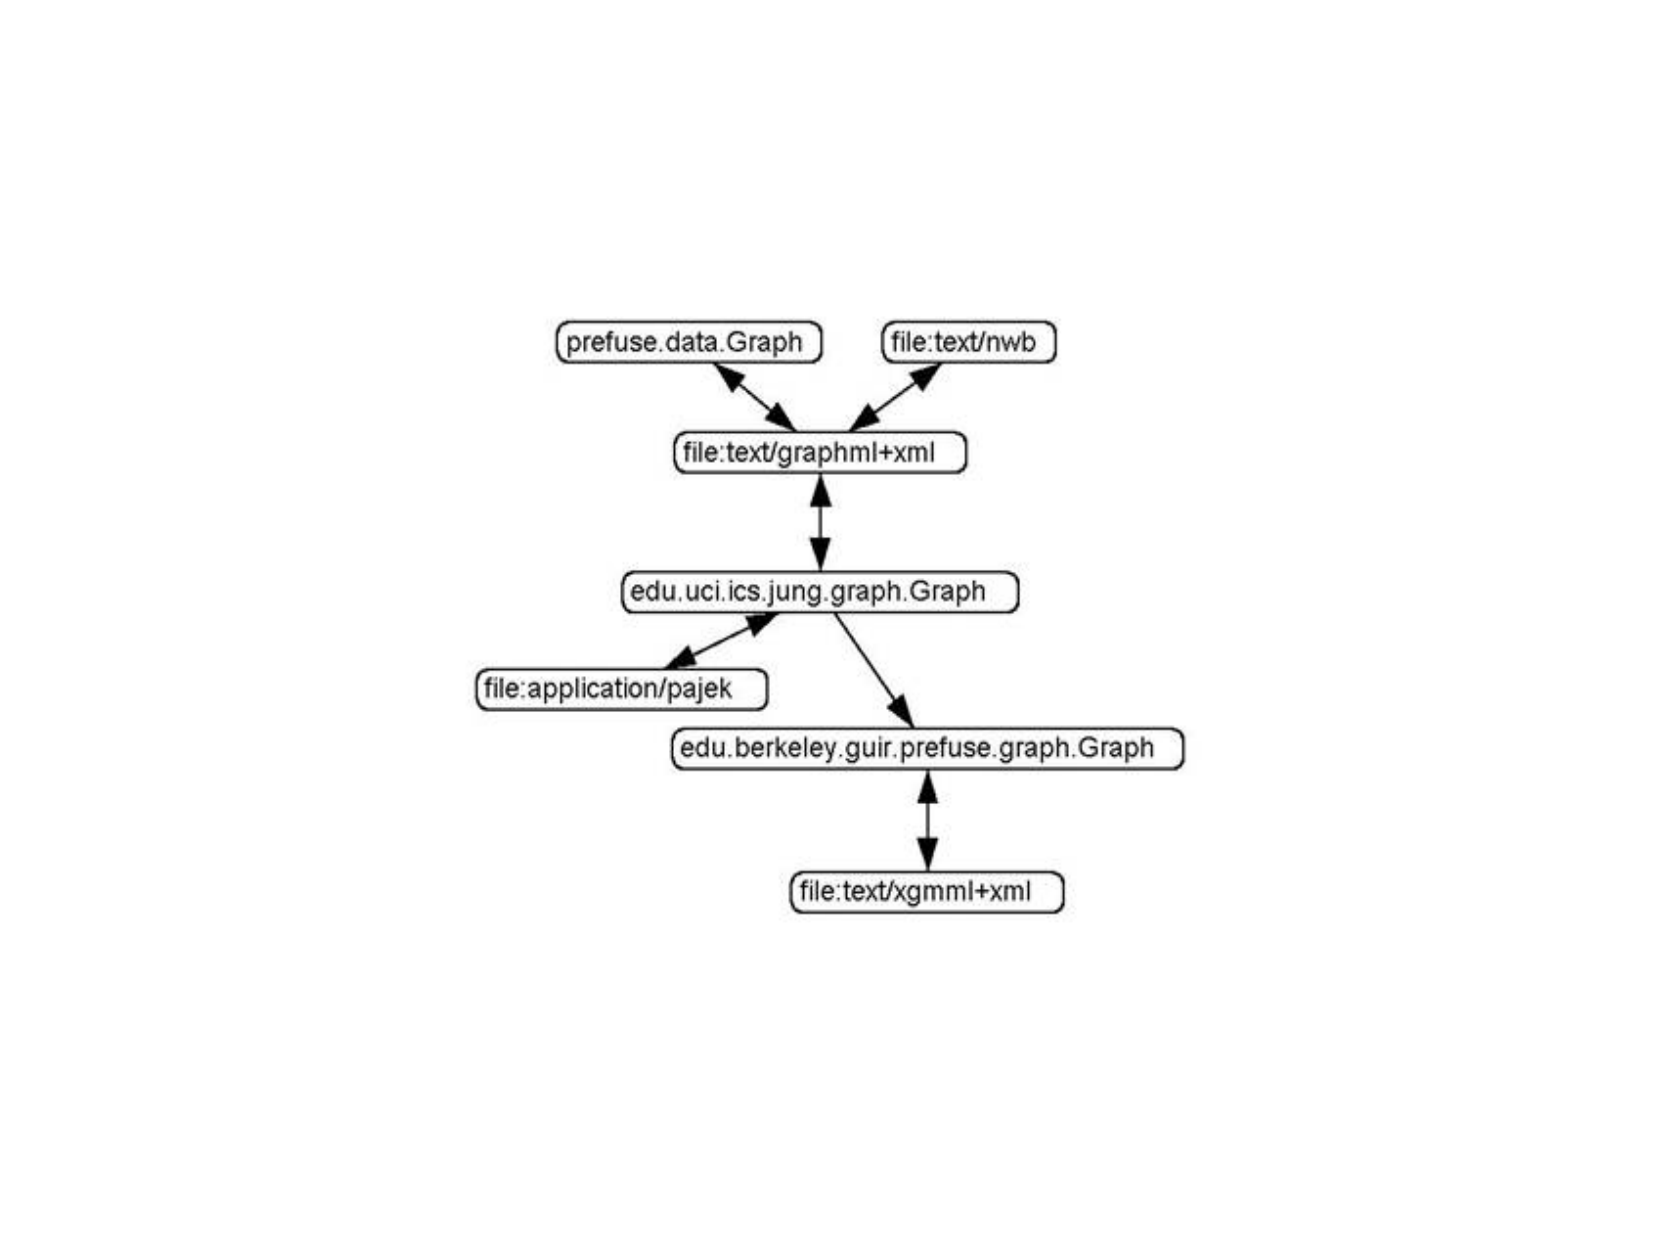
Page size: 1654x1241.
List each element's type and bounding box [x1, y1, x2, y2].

picture [451, 301, 1202, 939]
